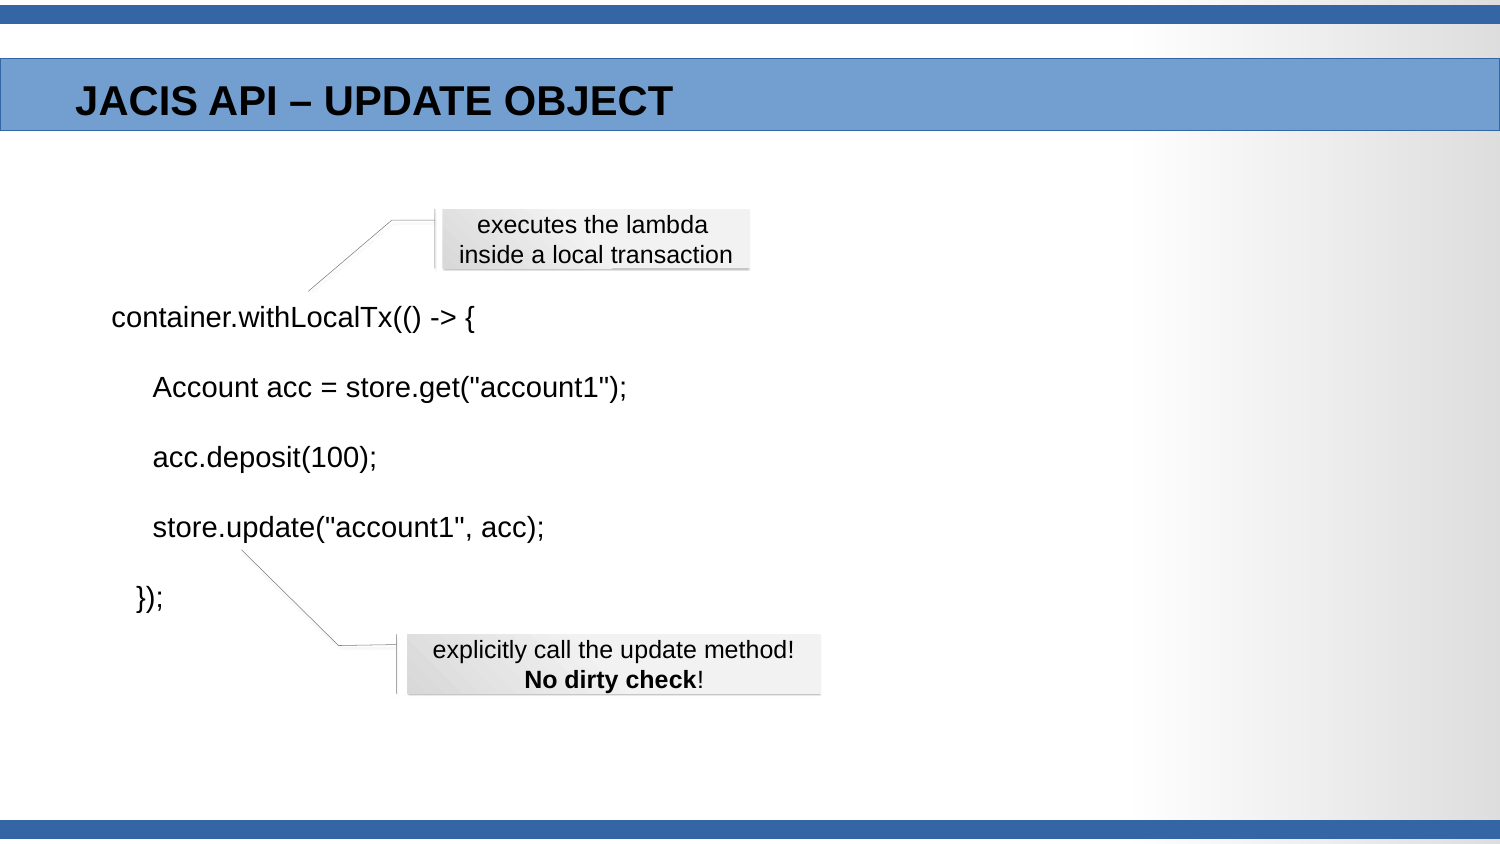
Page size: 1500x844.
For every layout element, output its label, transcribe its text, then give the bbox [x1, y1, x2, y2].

text_box container.withLocalTx(() -> { Account acc = store.get("account1"); acc.deposit(100); store.update("account1", acc); }); [88, 220, 1176, 761]
text_box executes the lambda inside a local transaction [443, 209, 750, 268]
text_box explicitly call the update method! No dirty check! [407, 634, 821, 694]
title JACIS API – update object [63, 52, 1199, 151]
